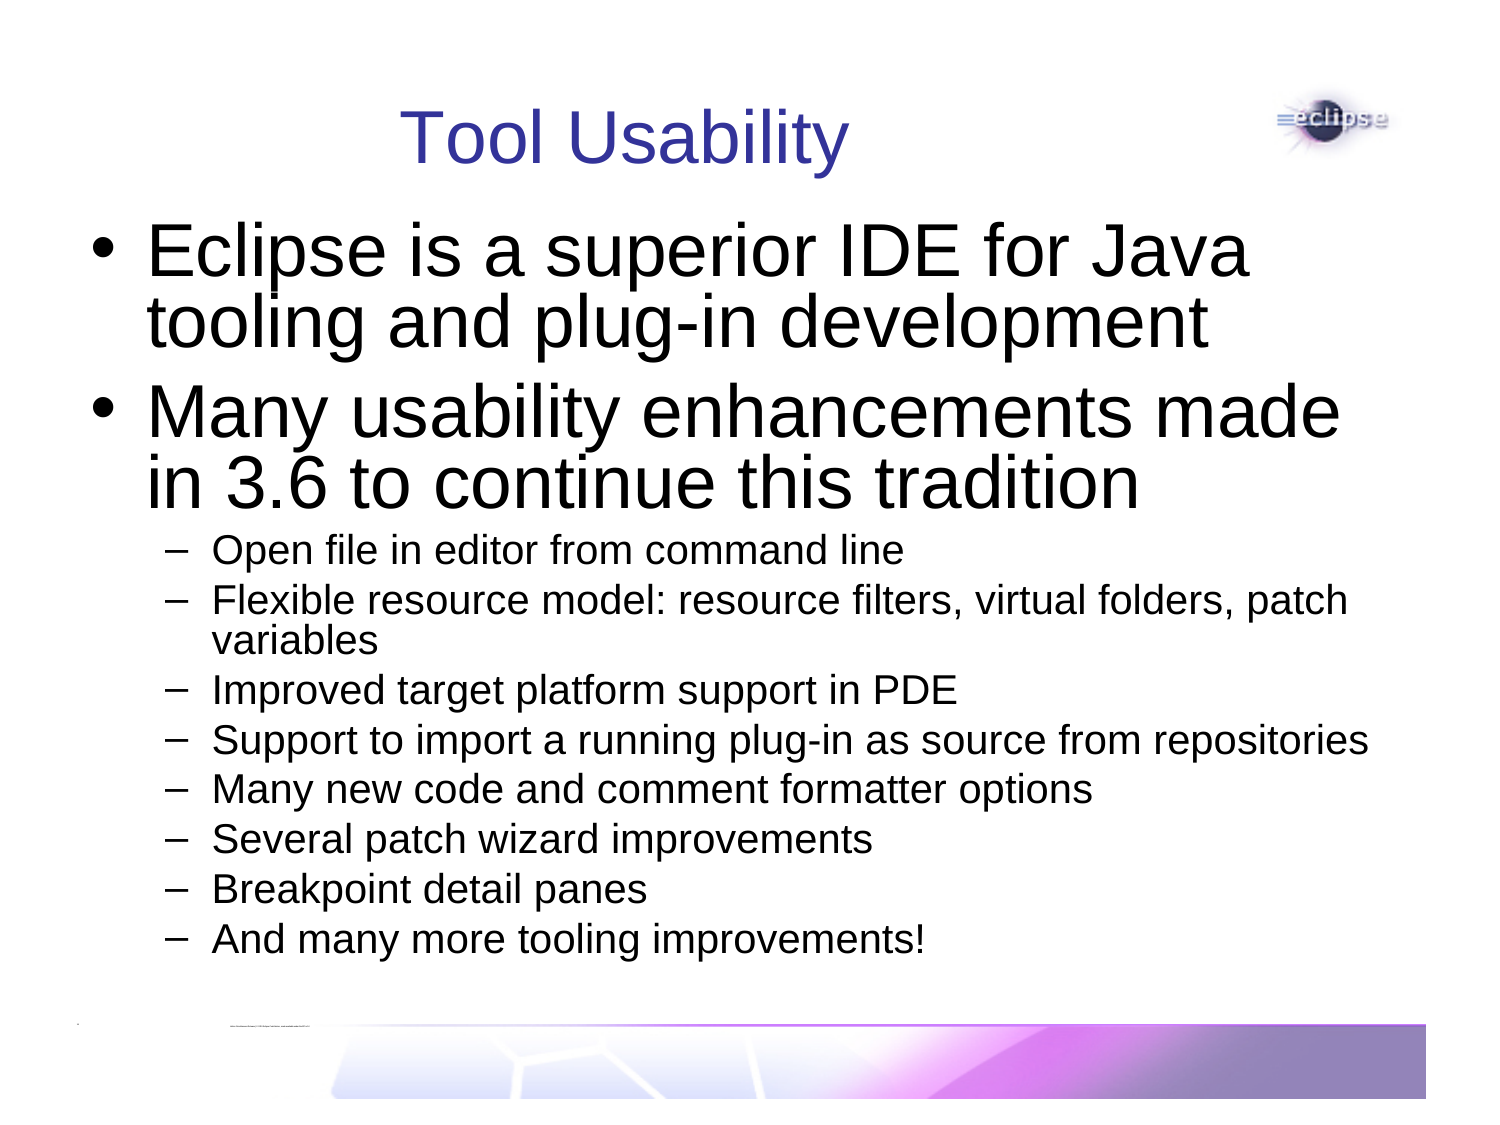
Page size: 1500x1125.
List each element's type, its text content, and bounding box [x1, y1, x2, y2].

picture [1257, 42, 1408, 193]
title Tool Usability [74, 45, 1176, 233]
list Eclipse is a superior IDE for Java tooling and plug-in development Many usability enhancements made in 3.6 to continue this tradition Open file in editor from command line Flexible resource model: resource filters, virtual folders, patch variables Improved target platform support in PDE Support to import a running plug-in as source from repositories Many new code and comment formatter options Several patch wizard improvements Breakpoint detail panes And many more tooling improvements! [75, 212, 1426, 1125]
